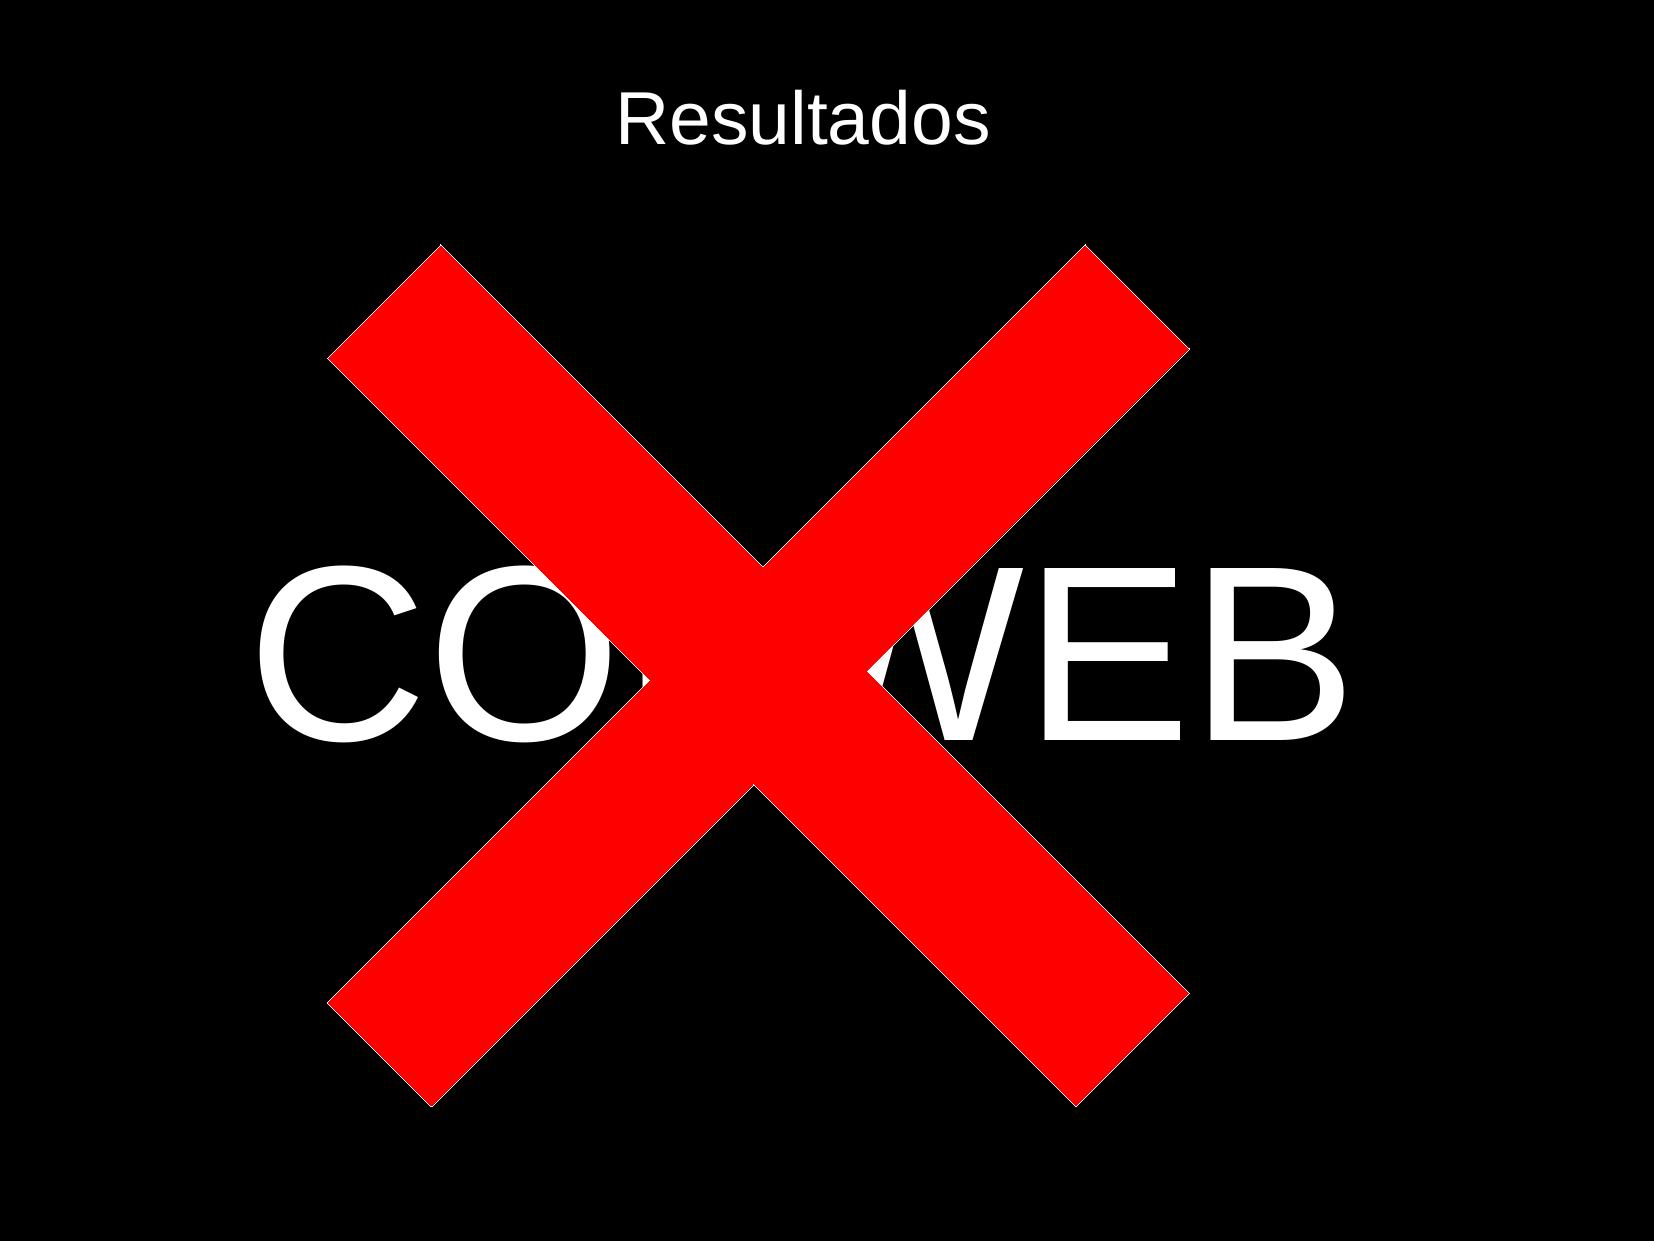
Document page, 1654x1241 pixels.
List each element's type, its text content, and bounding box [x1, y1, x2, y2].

title COBWEB [0, 513, 648, 794]
title COBWEB [869, 513, 1607, 794]
title Resultados [0, 15, 1607, 221]
title COBWEB [711, 513, 815, 565]
text_box [0, 0, 1654, 1241]
title COBWEB [746, 786, 762, 794]
